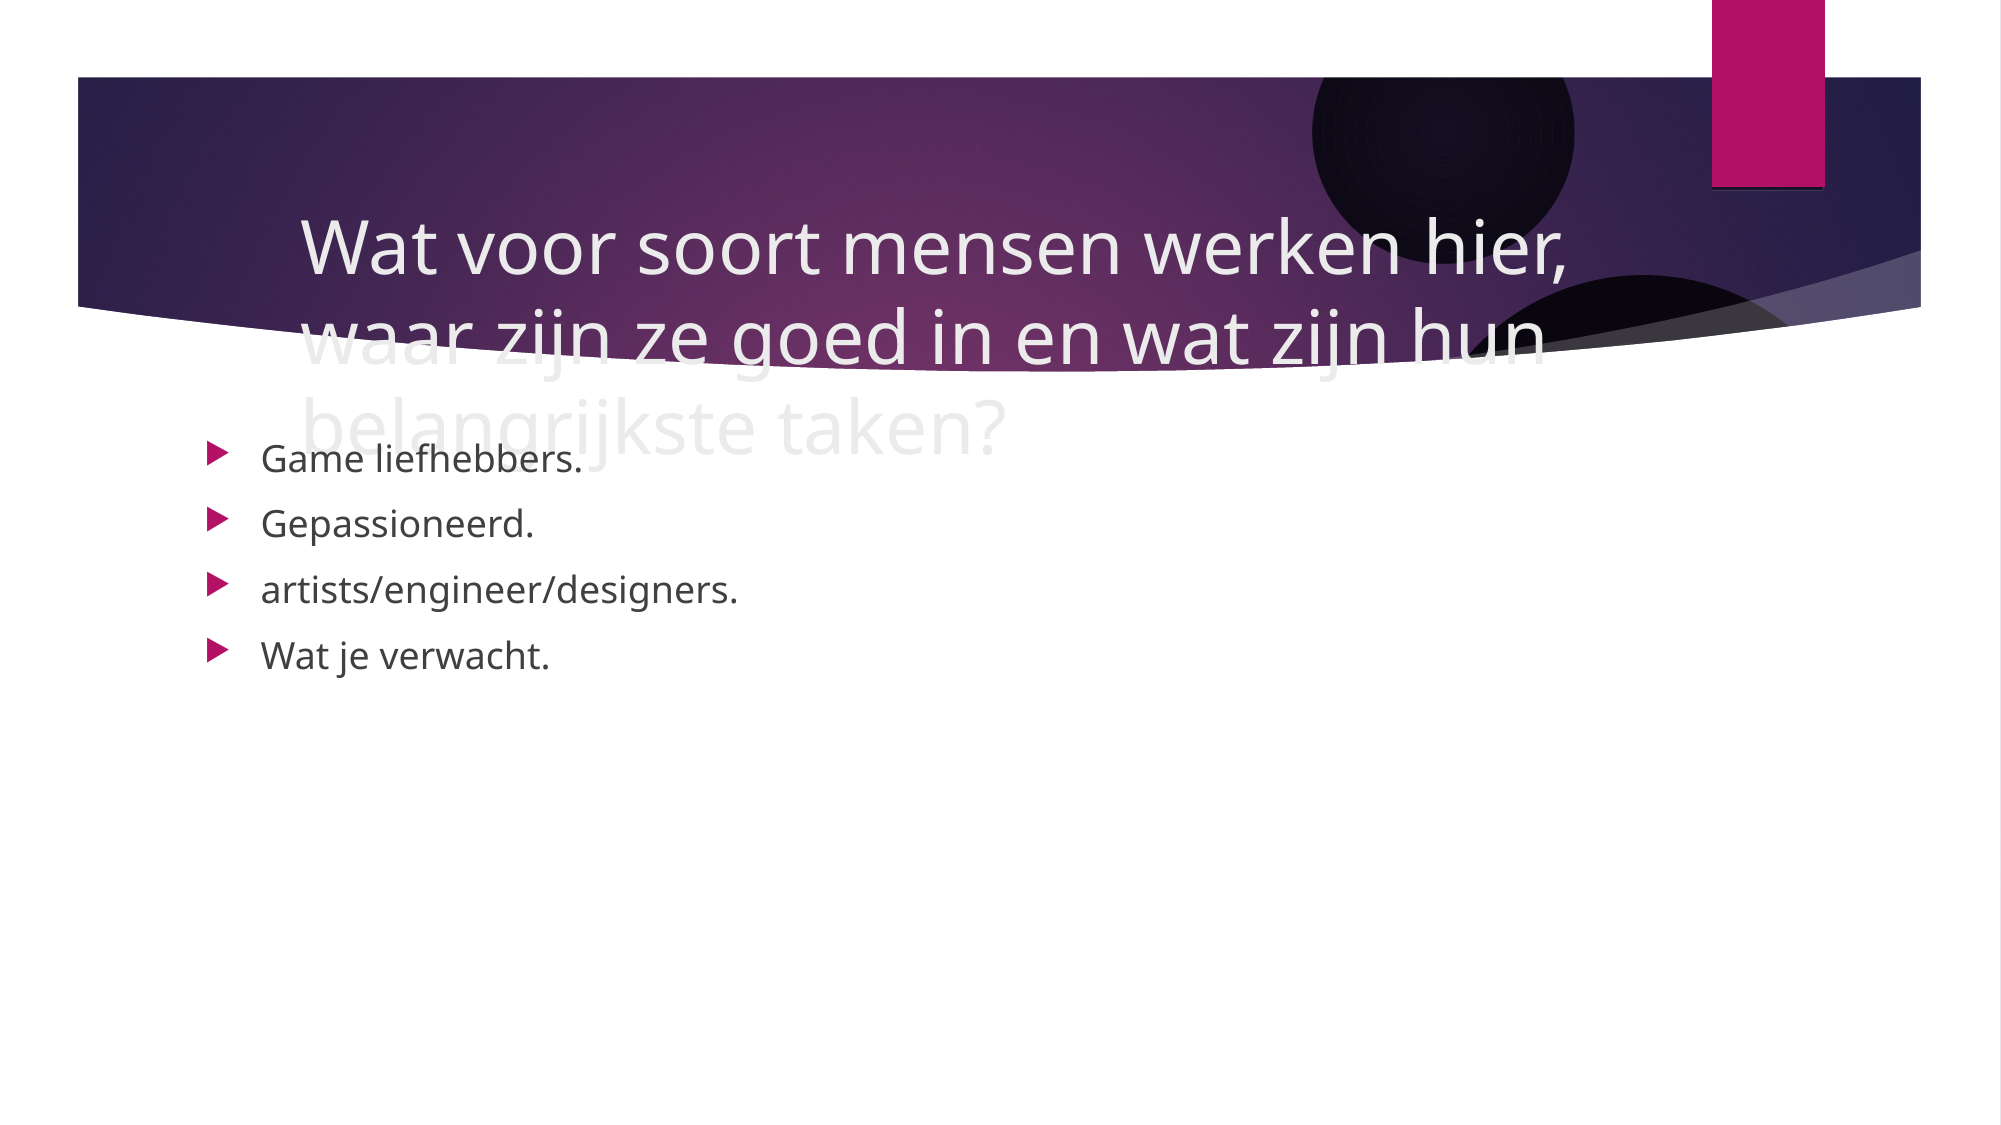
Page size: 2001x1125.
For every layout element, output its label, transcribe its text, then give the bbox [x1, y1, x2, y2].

list Game liefhebbers. Gepassioneerd. artists/engineer/designers. Wat je verwacht. [189, 427, 1638, 988]
title Wat voor soort mensen werken hier, waar zijn ze goed in en wat zijn hun belangrijkste taken? [285, 191, 1724, 308]
